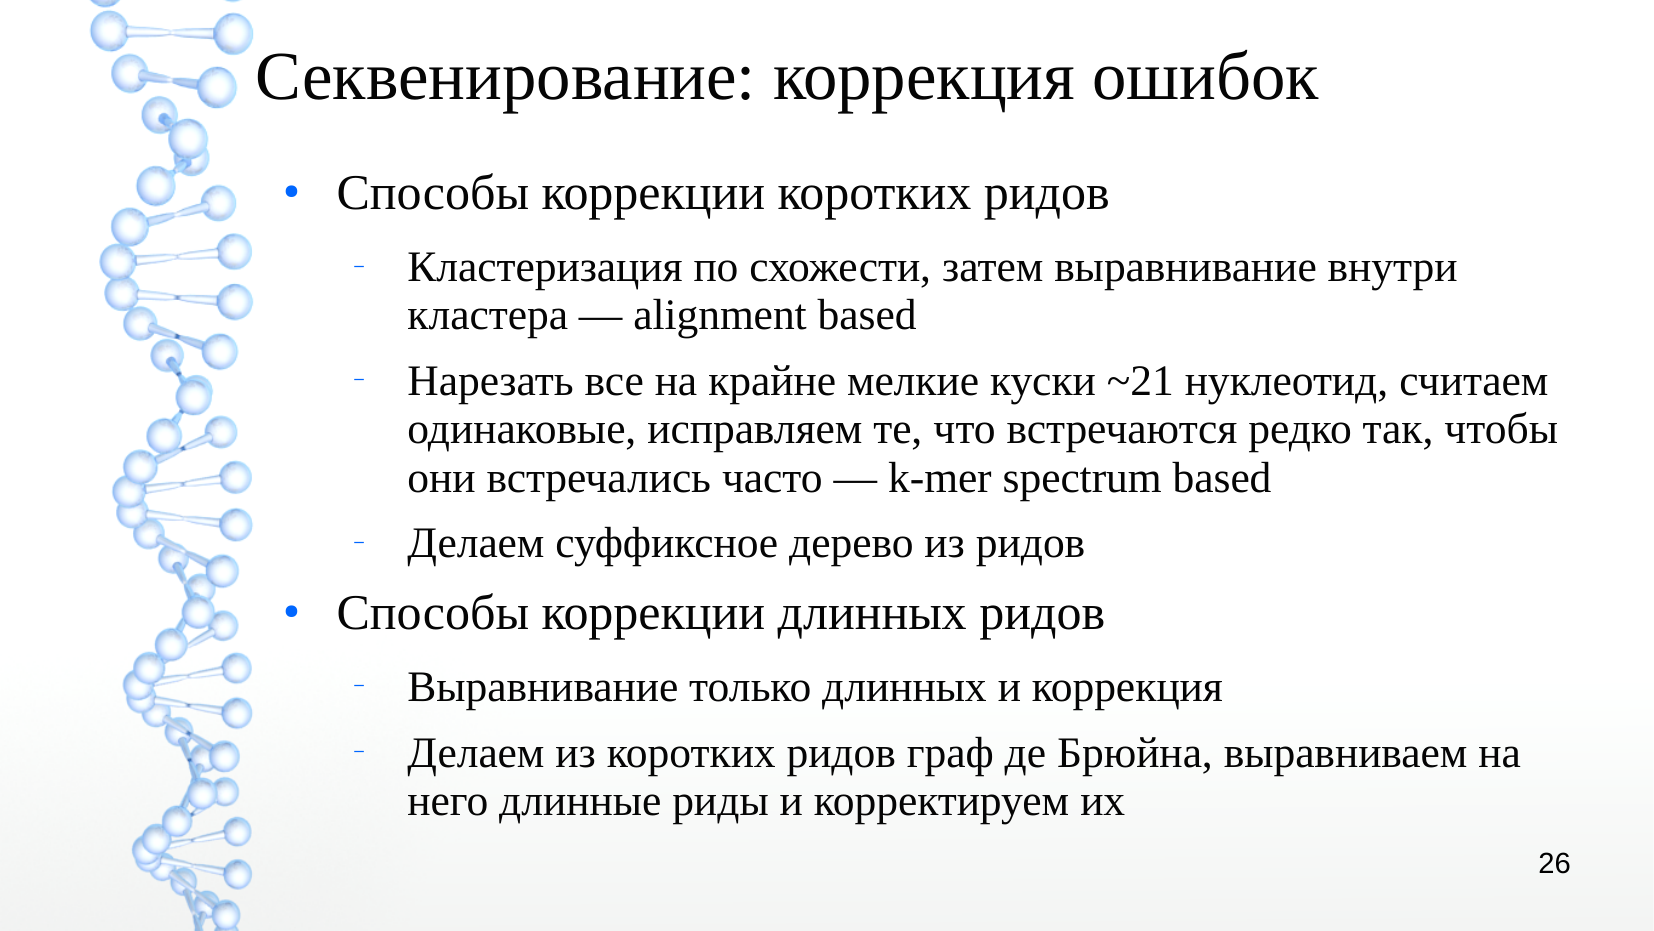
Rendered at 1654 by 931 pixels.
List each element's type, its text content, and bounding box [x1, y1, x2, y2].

picture [0, 0, 1654, 931]
title Секвенирование: коррекция ошибок [124, 0, 1453, 154]
list Способы коррекции коротких ридов Кластеризация по схожести, затем выравнивание внутри кластера — alignment based Нарезать все на крайне мелкие куски ~21 нуклеотид, считаем одинаковые, исправляем те, что встречаются редко так, чтобы они встречались часто — k-mer spectrum based Делаем суффиксное дерево из ридов Способы коррекции длинных ридов Выравнивание только длинных и коррекция Делаем из коротких ридов граф де Брюйна, выравниваем на него длинные риды и корректируем их [265, 165, 1583, 839]
